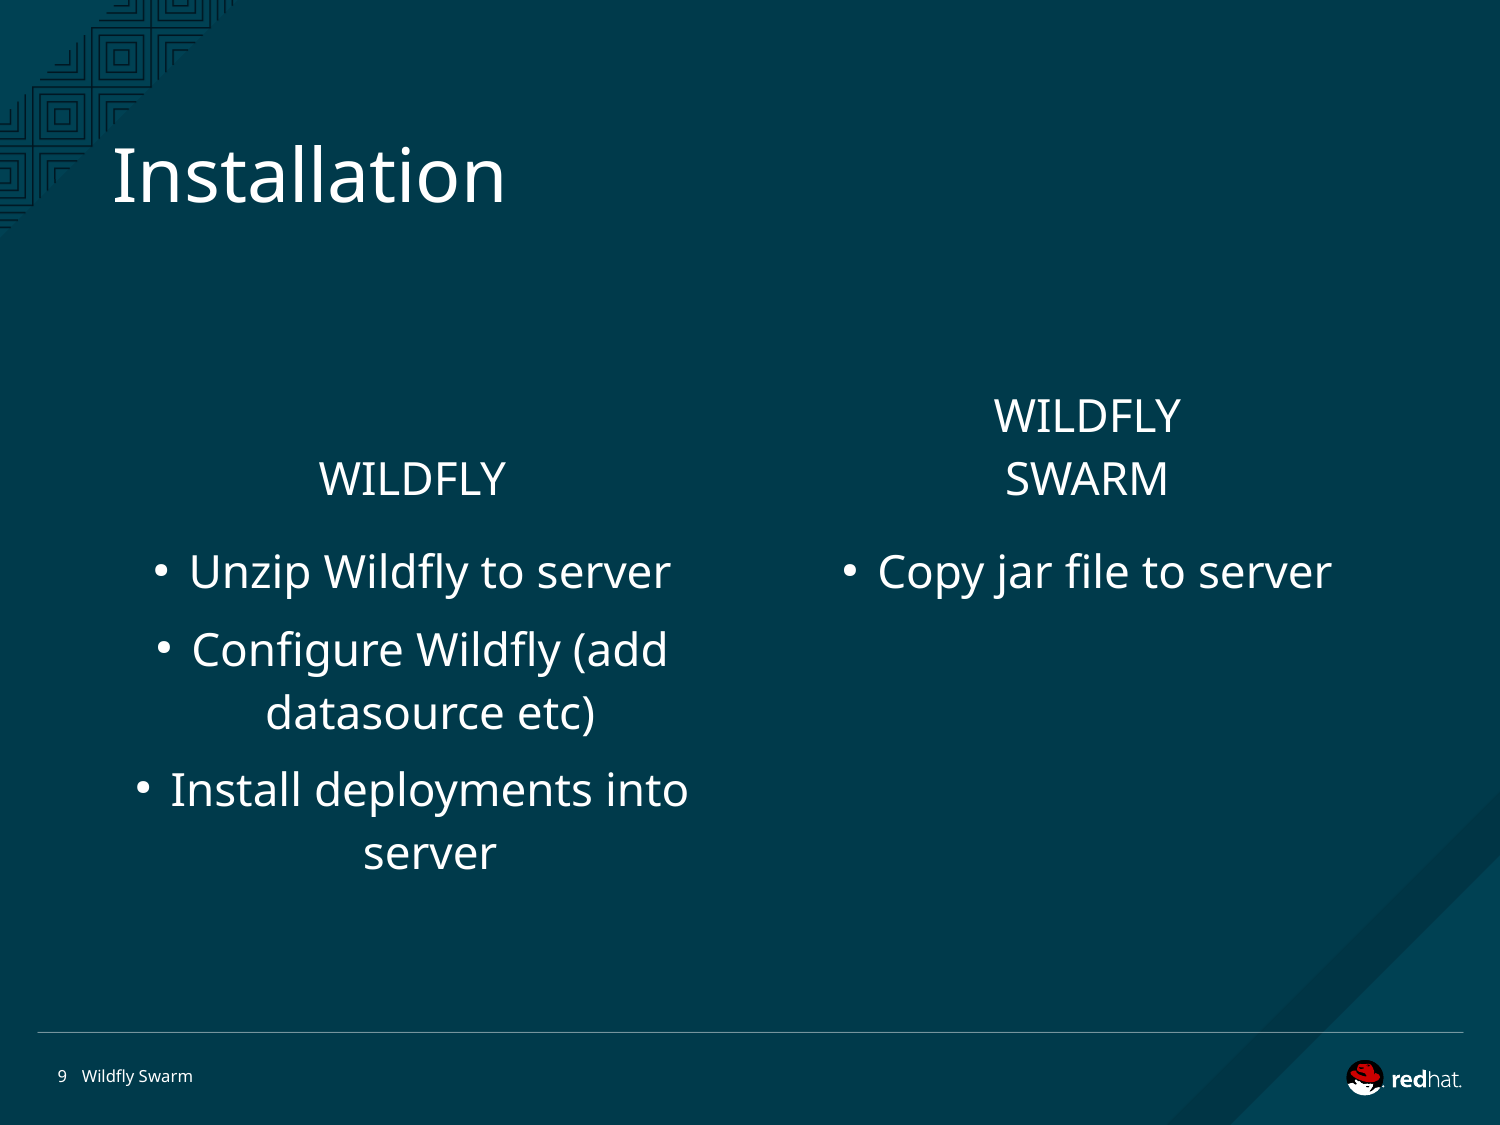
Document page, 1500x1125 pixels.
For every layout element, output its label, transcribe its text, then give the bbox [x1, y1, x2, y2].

text_box Copy jar file to server [787, 539, 1388, 807]
text_box WILDFLY SWARM [787, 391, 1388, 509]
text_box WILDFLY [112, 412, 713, 509]
title Installation [112, 0, 1388, 225]
text_box Unzip Wildfly to server Configure Wildfly (add datasource etc) Install deployments into server [112, 539, 713, 862]
